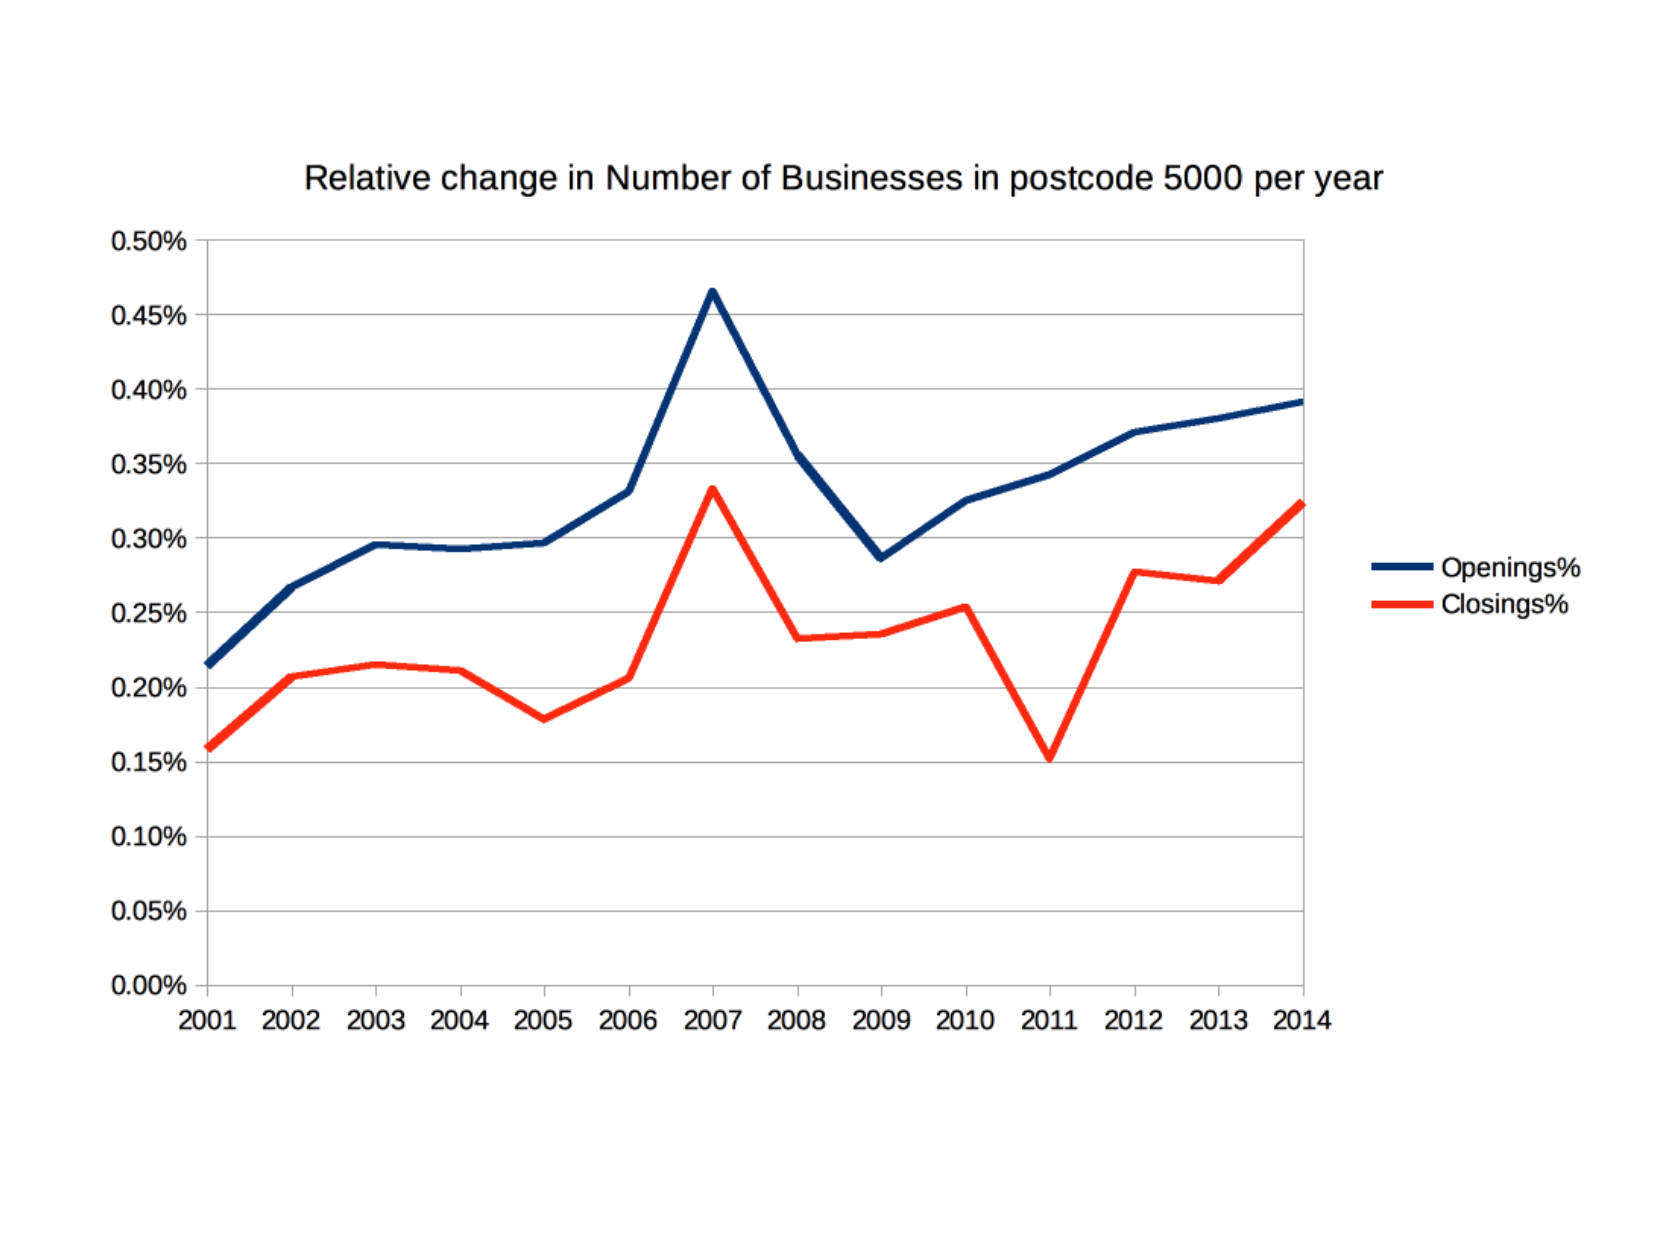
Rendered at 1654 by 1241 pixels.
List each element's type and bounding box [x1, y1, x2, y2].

picture [81, 118, 1607, 1052]
